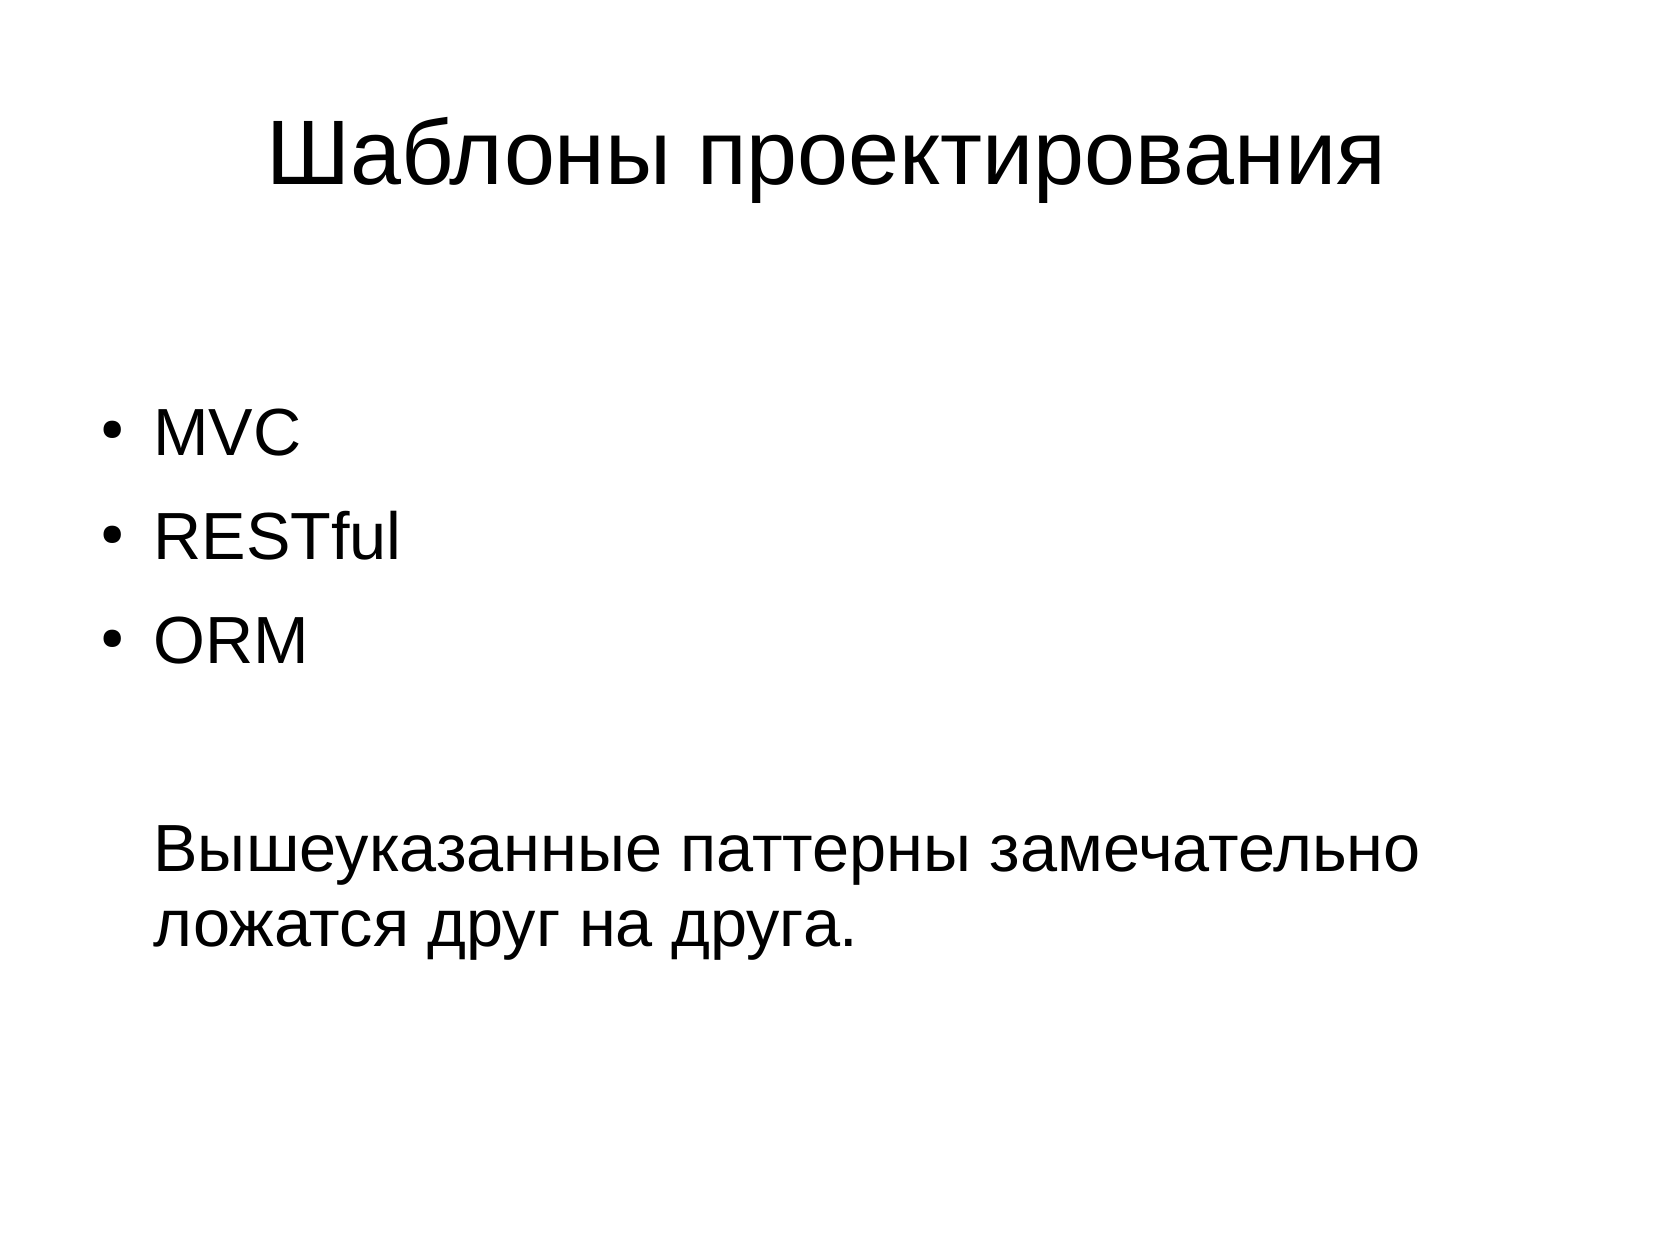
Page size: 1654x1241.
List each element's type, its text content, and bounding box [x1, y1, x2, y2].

title Шаблоны проектирования [82, 49, 1571, 257]
list MVC RESTful ORM Вышеуказанные паттерны замечательно ложатся друг на друга. [82, 290, 1571, 1010]
